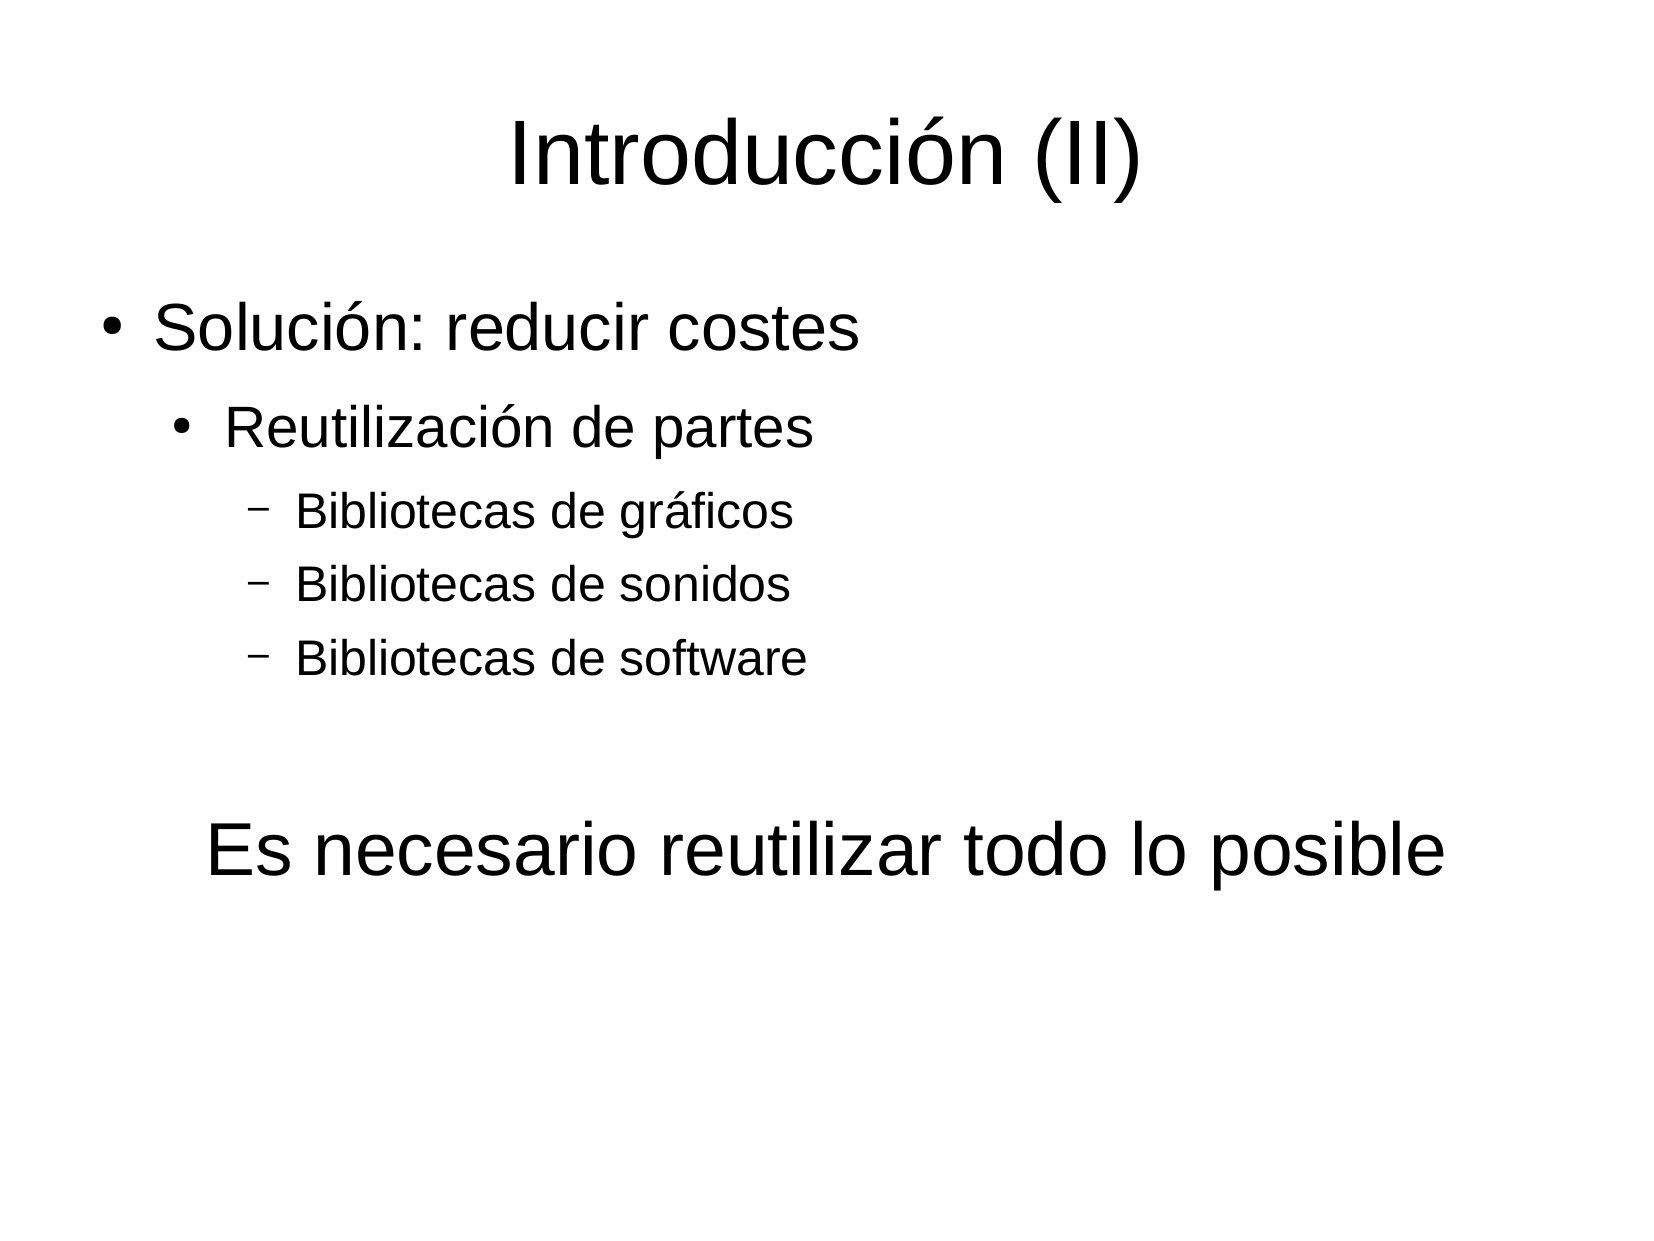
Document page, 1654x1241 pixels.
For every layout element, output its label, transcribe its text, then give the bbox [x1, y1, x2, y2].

title Introducción (II) [82, 56, 1571, 250]
list Solución: reducir costes Reutilización de partes Bibliotecas de gráficos Bibliotecas de sonidos Bibliotecas de software Es necesario reutilizar todo lo posible [82, 290, 1571, 1101]
